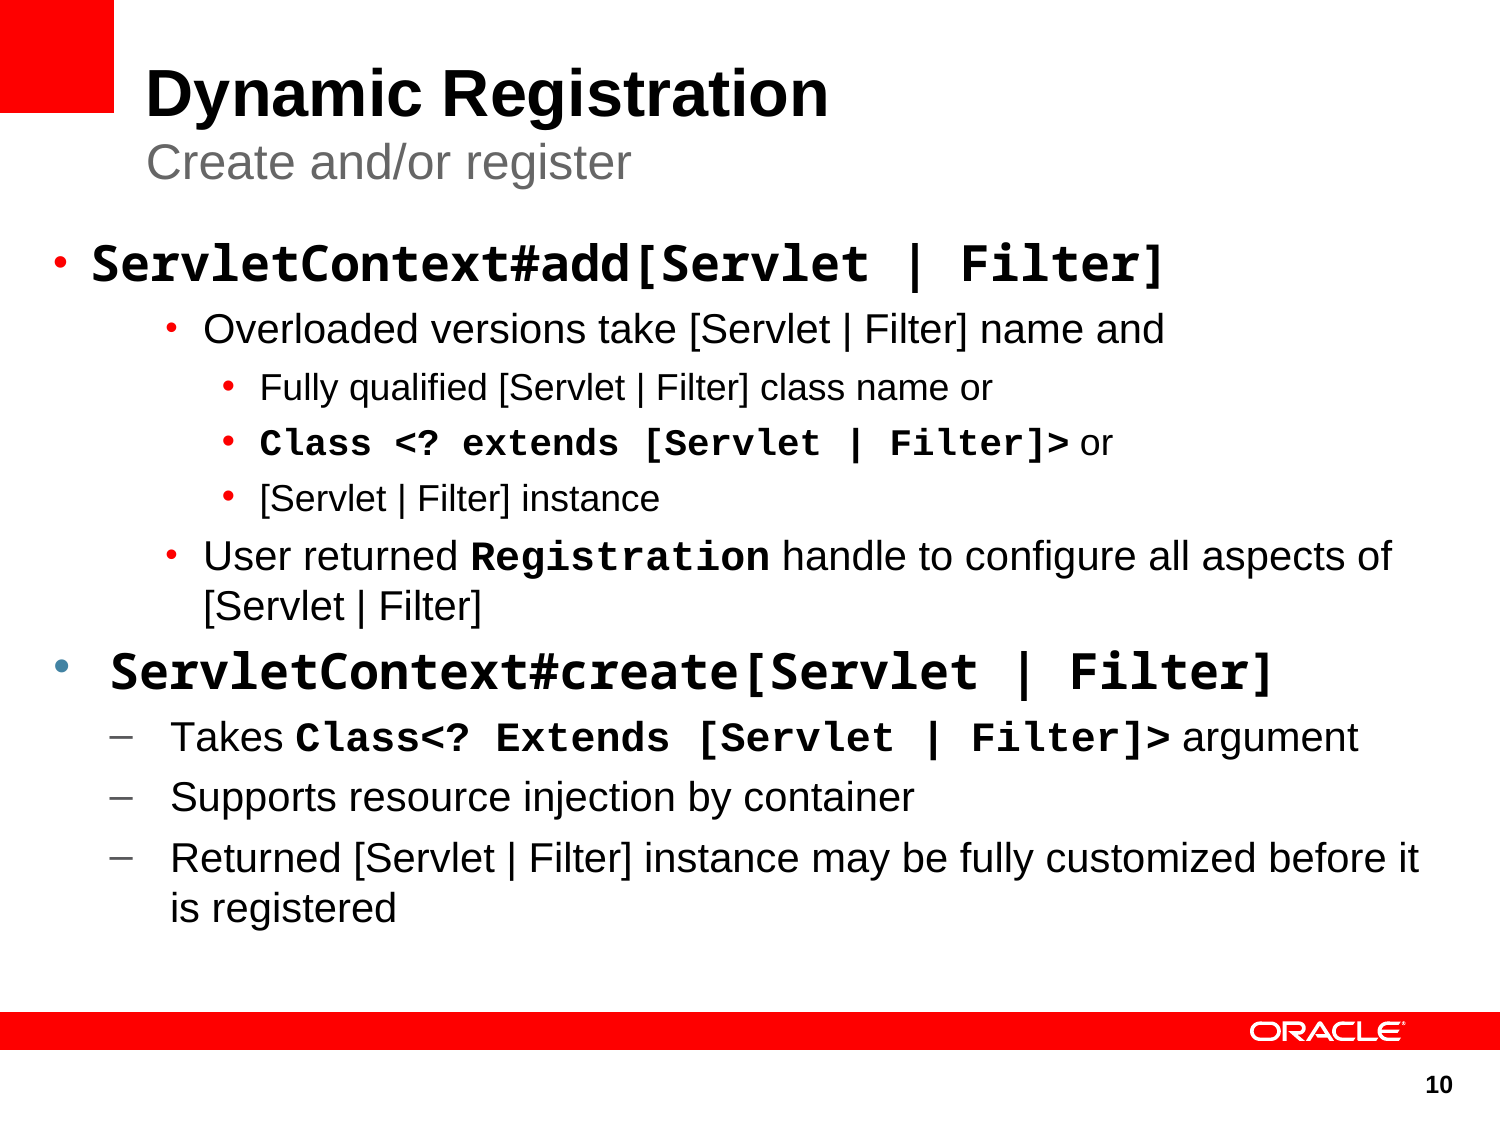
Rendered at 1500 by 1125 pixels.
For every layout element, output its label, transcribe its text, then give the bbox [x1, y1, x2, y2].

title Dynamic Registration Create and/or register [145, 49, 1390, 205]
list ServletContext#add[Servlet | Filter] Overloaded versions take [Servlet | Filter] name and Fully qualified [Servlet | Filter] class name or Class <? extends [Servlet | Filter]> or [Servlet | Filter] instance User returned Registration handle to configure all aspects of [Servlet | Filter] ServletContext#create[Servlet | Filter] Takes Class<? Extends [Servlet | Filter]> argument Supports resource injection by container Returned [Servlet | Filter] instance may be fully customized before it is registered [53, 231, 1447, 1018]
picture [0, 1012, 1500, 1050]
picture [0, 0, 114, 113]
